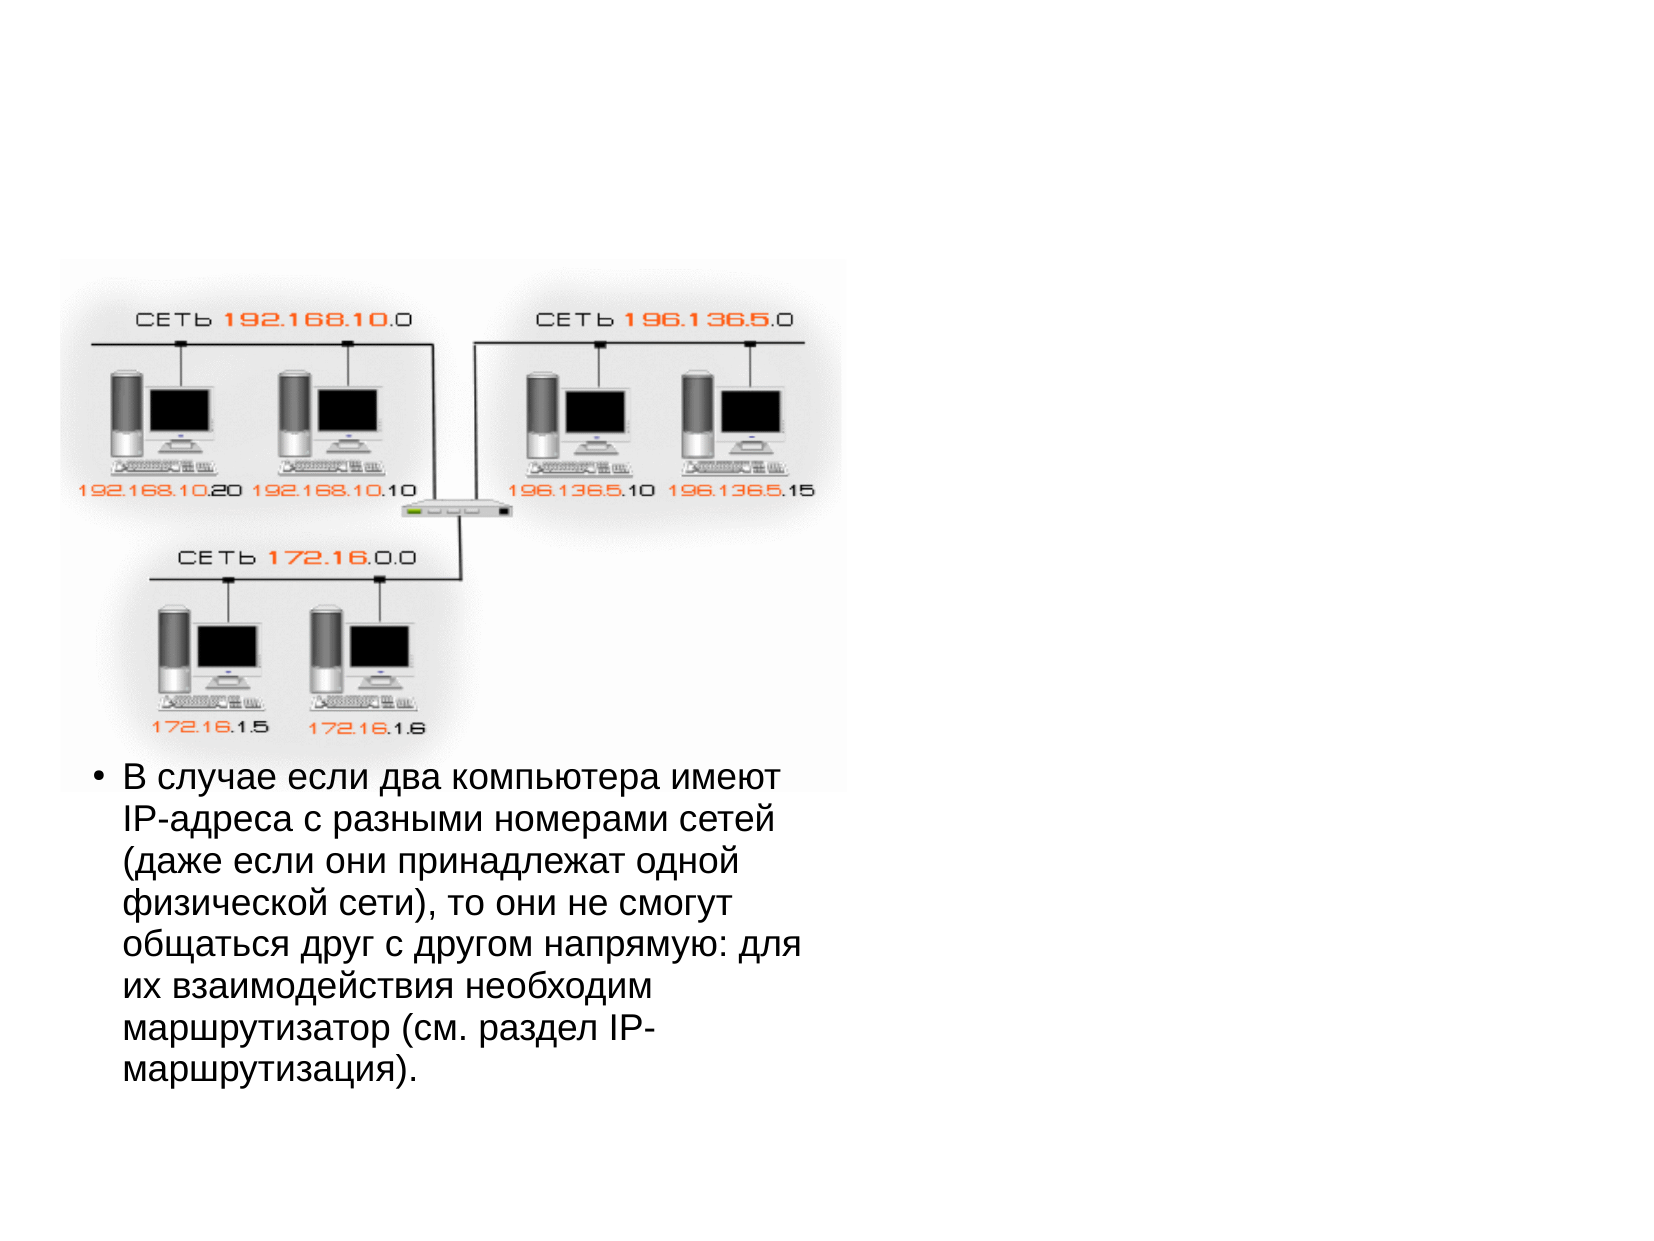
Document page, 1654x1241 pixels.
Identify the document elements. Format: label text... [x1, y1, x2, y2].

list В случае если два компьютера имеют IP-адреса с разными номерами сетей (даже если они принадлежат одной физической сети), то они не смогут общаться друг с другом напрямую: для их взаимодействия необходим маршрутизатор (см. раздел IP-маршрутизация). [82, 755, 809, 1099]
picture [59, 259, 847, 792]
